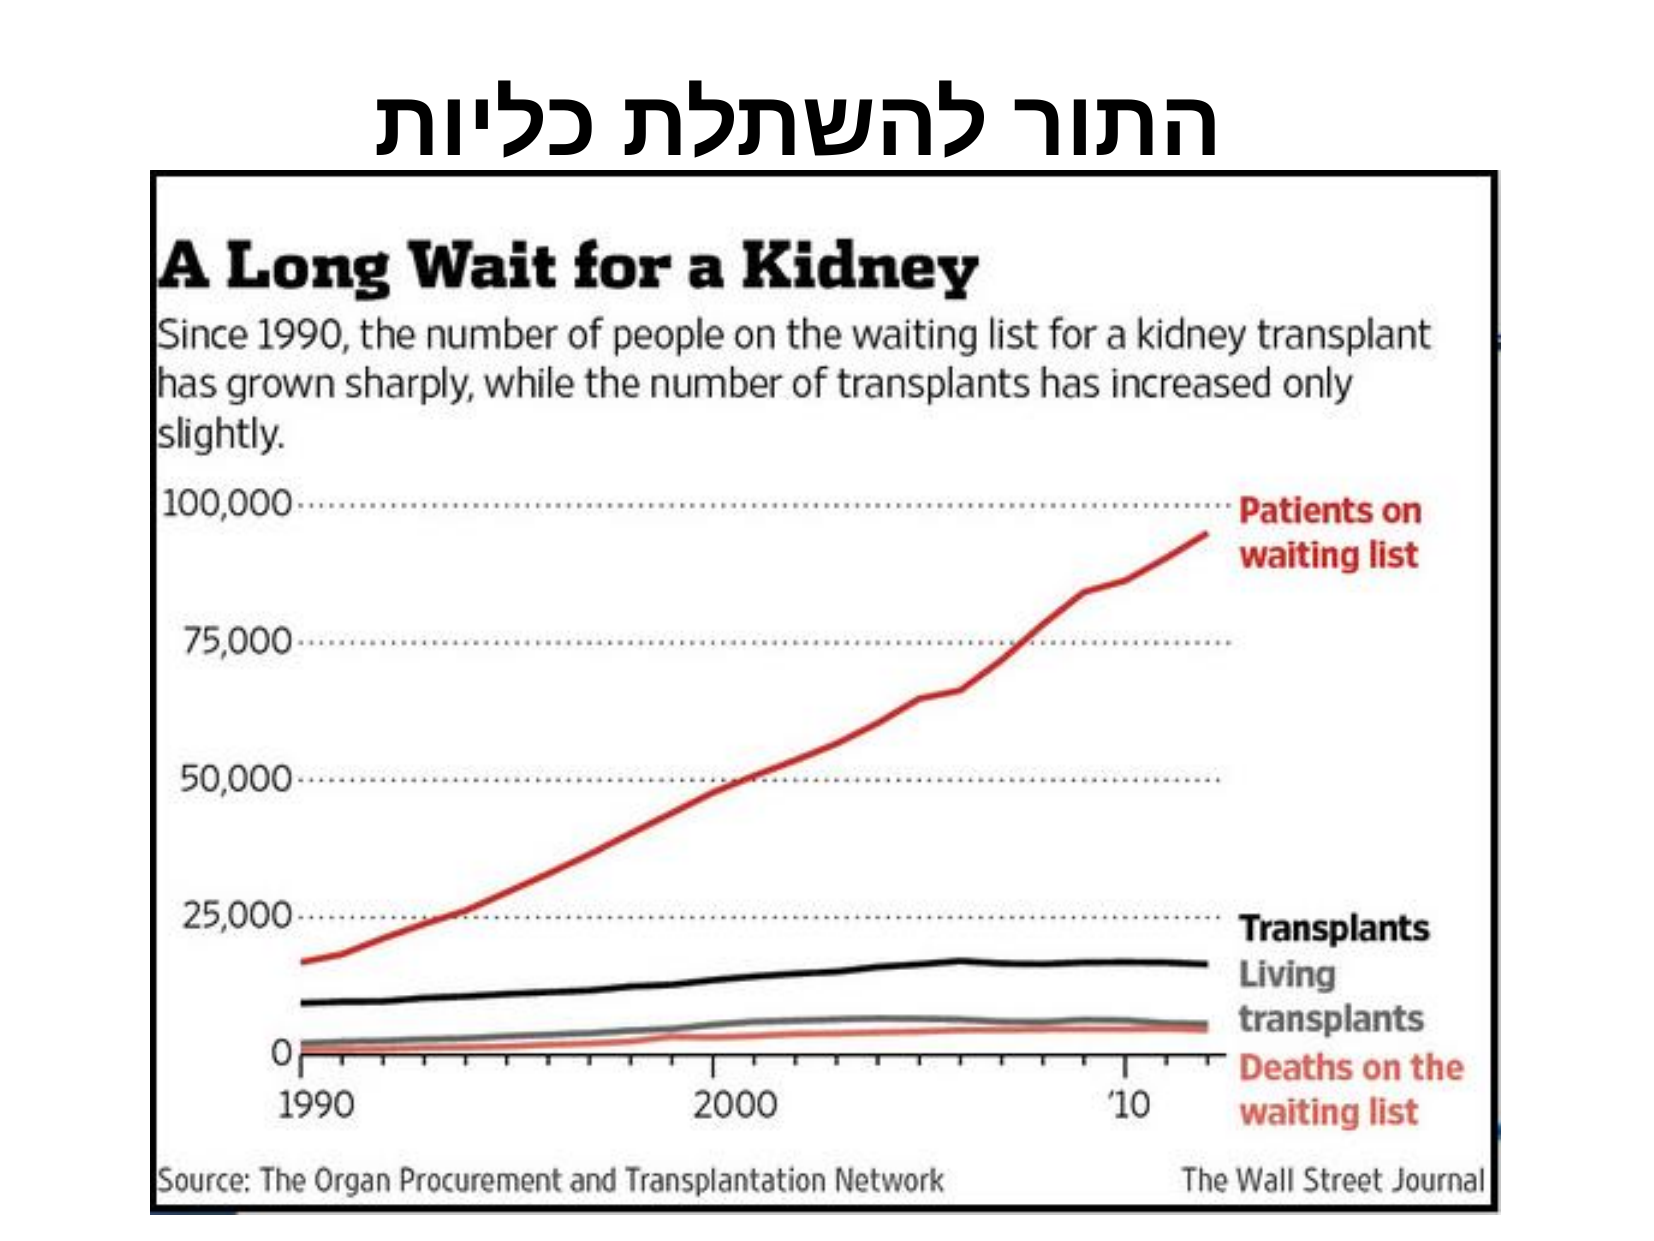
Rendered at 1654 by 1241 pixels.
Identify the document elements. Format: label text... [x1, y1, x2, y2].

picture [150, 170, 1501, 1216]
title התור להשתלת כליות [82, 41, 1516, 207]
